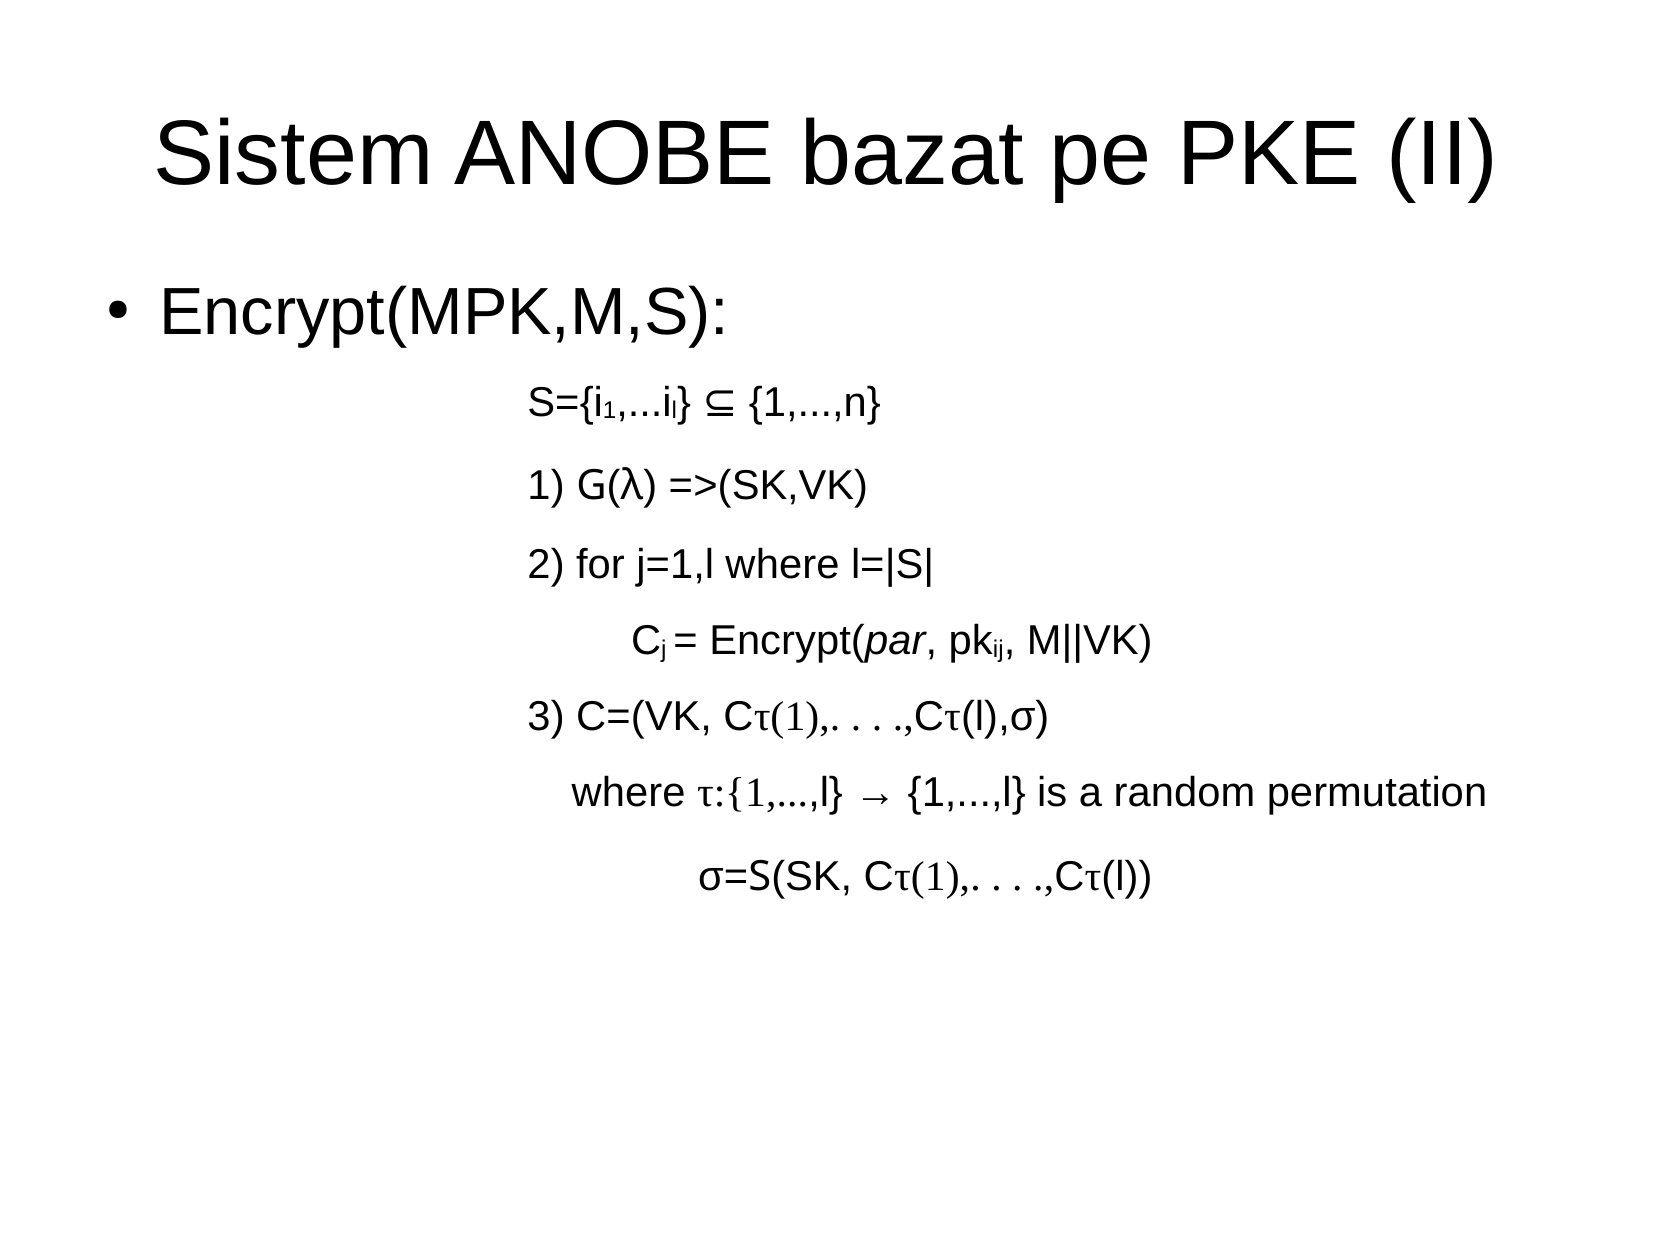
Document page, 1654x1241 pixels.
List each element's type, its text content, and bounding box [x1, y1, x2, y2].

list Encrypt(MPK,M,S): S={i1,...il} ⊆ {1,...,n} 1) G(λ) =>(SK,VK) 2) for j=1,l where l=|S| Cj = Encrypt(par, pkij, M||VK) 3) C=(VK, Cτ(1),. . . .,Cτ(l),σ) where τ:{1,...,l} → {1,...,l} is a random permutation σ=S(SK, Cτ(1),. . . .,Cτ(l)) [88, 274, 1577, 1241]
title Sistem ANOBE bazat pe PKE (II) [82, 49, 1571, 257]
